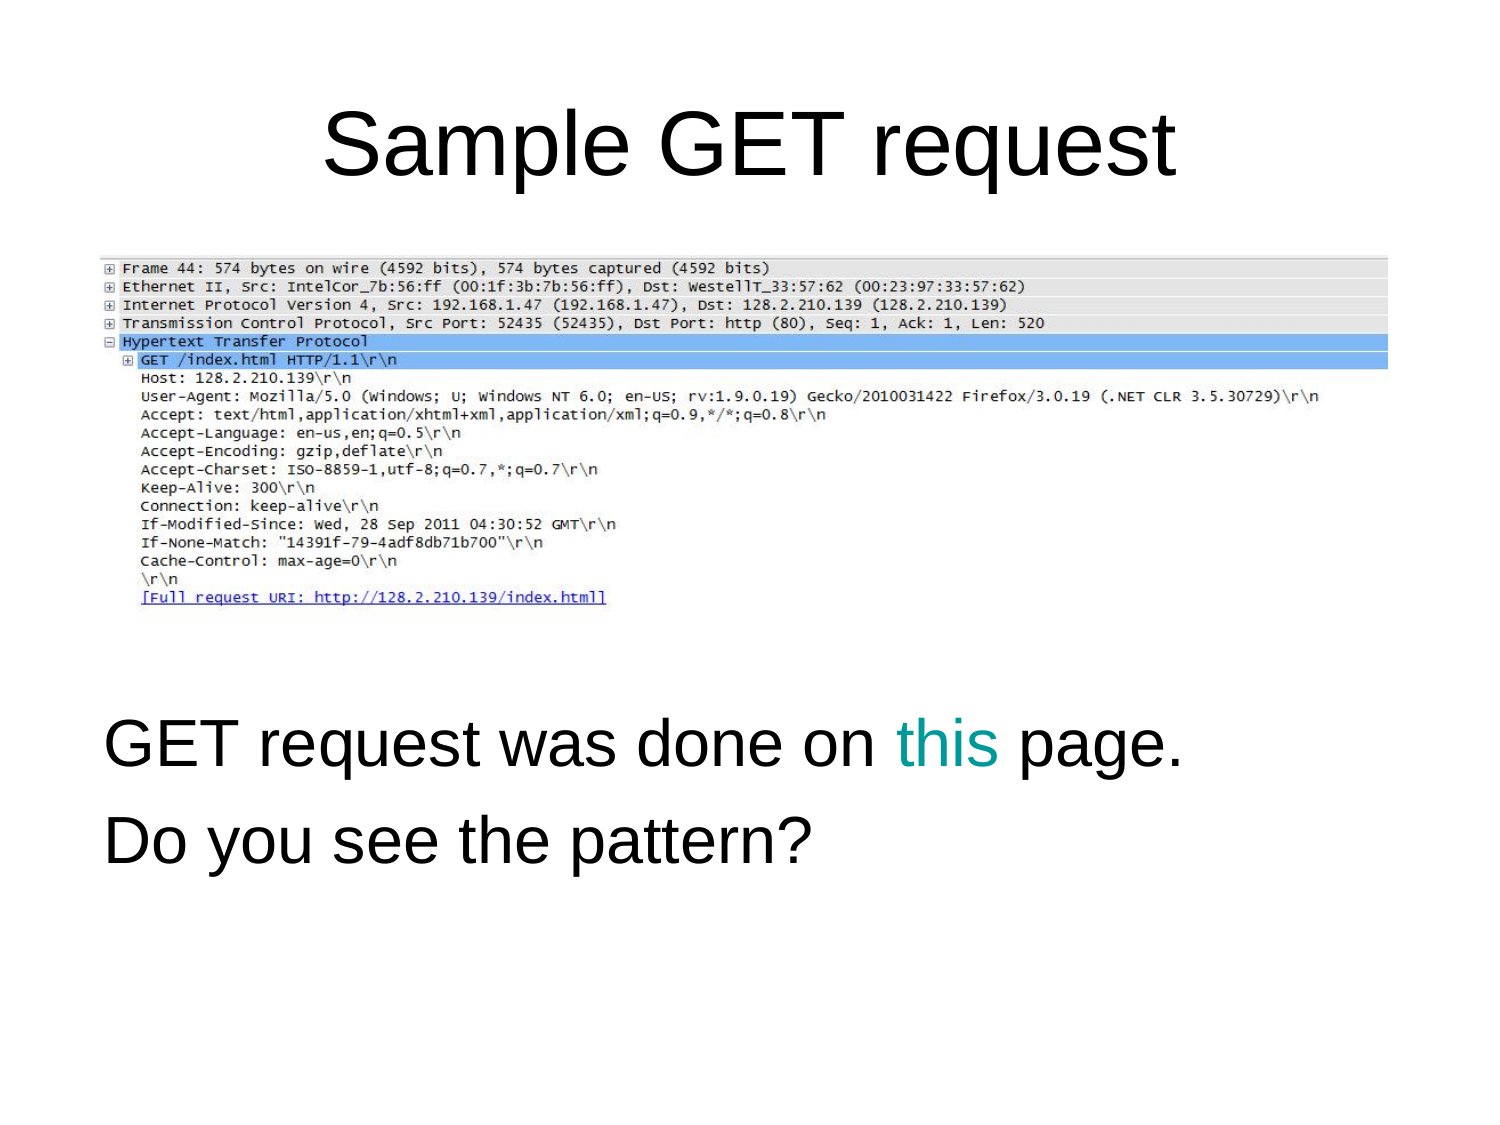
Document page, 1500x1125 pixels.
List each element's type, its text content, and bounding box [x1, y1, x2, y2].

title Sample GET request [75, 45, 1426, 233]
picture [100, 255, 1388, 639]
list GET request was done on this page. Do you see the pattern? [88, 692, 1388, 1005]
